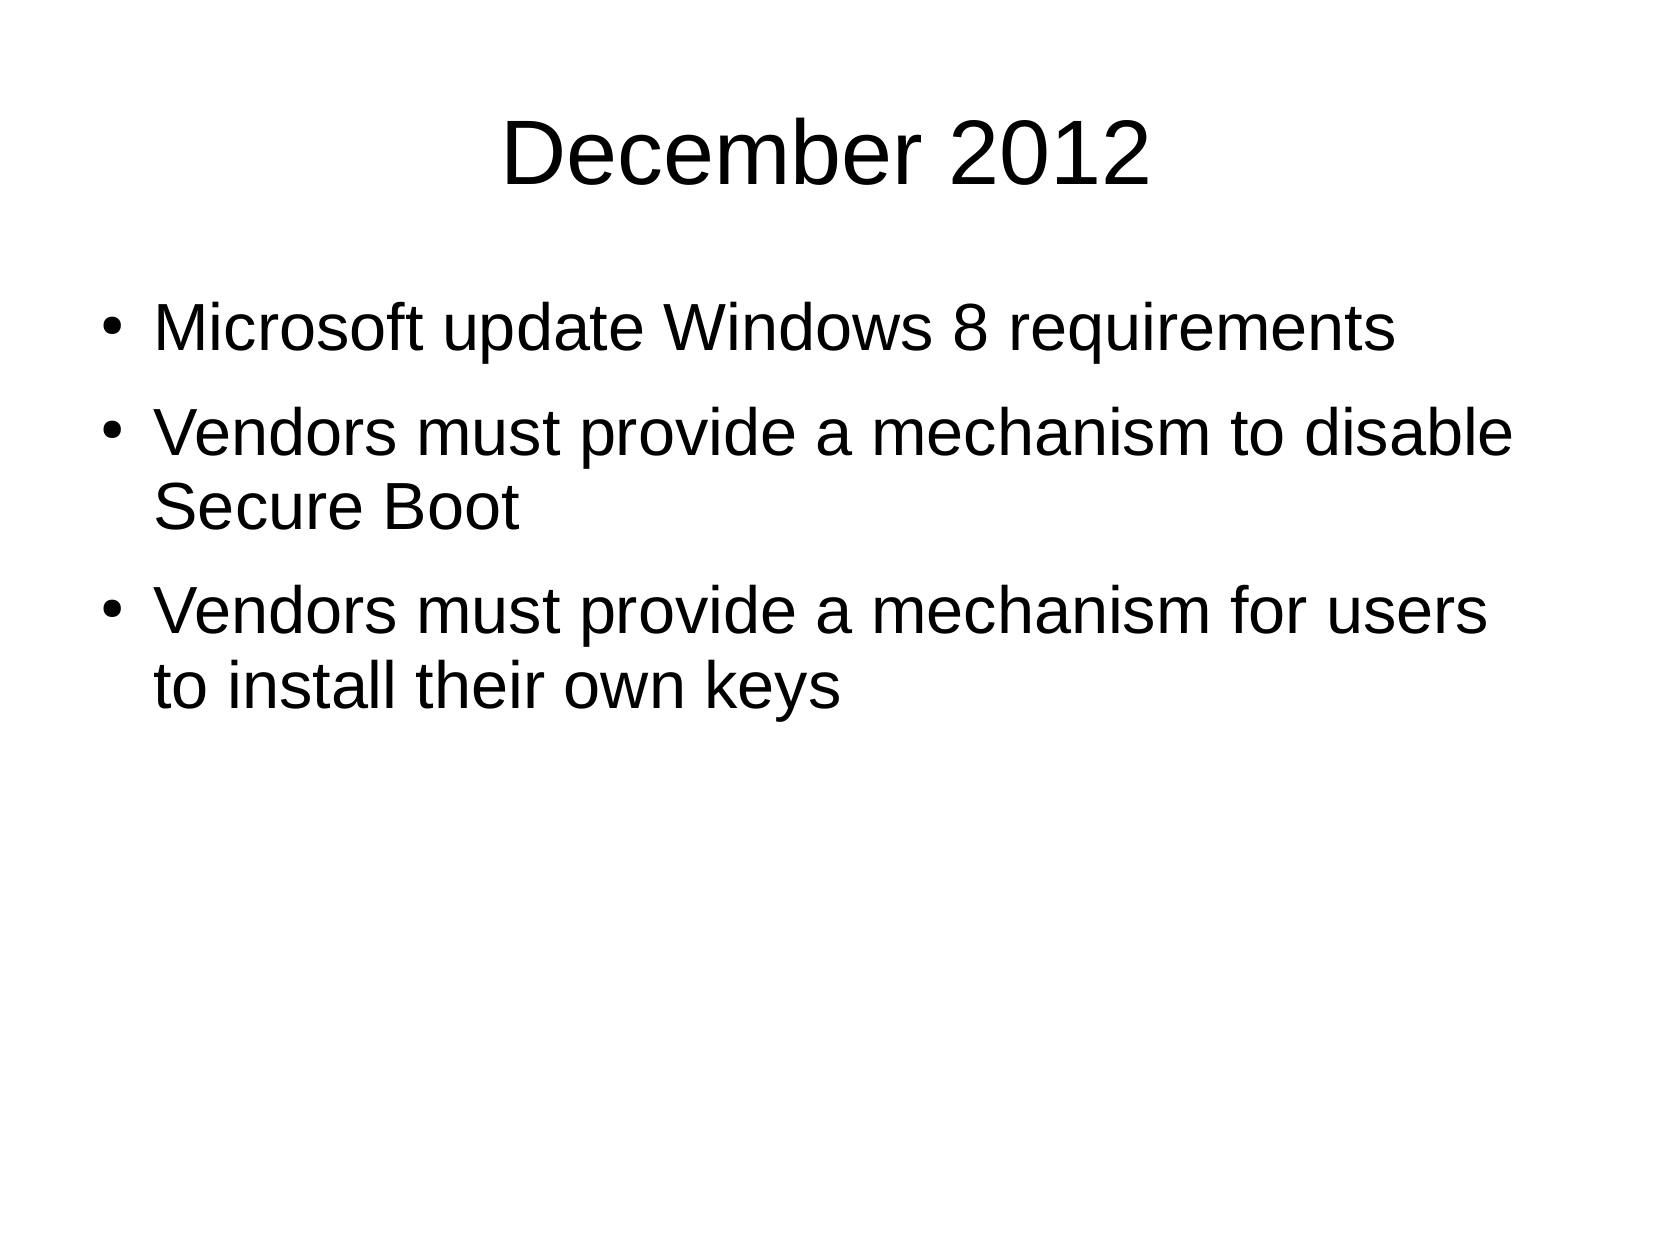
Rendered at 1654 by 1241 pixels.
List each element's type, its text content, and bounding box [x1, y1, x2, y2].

list Microsoft update Windows 8 requirements Vendors must provide a mechanism to disable Secure Boot Vendors must provide a mechanism for users to install their own keys [82, 290, 1538, 1010]
title December 2012 [82, 49, 1571, 257]
